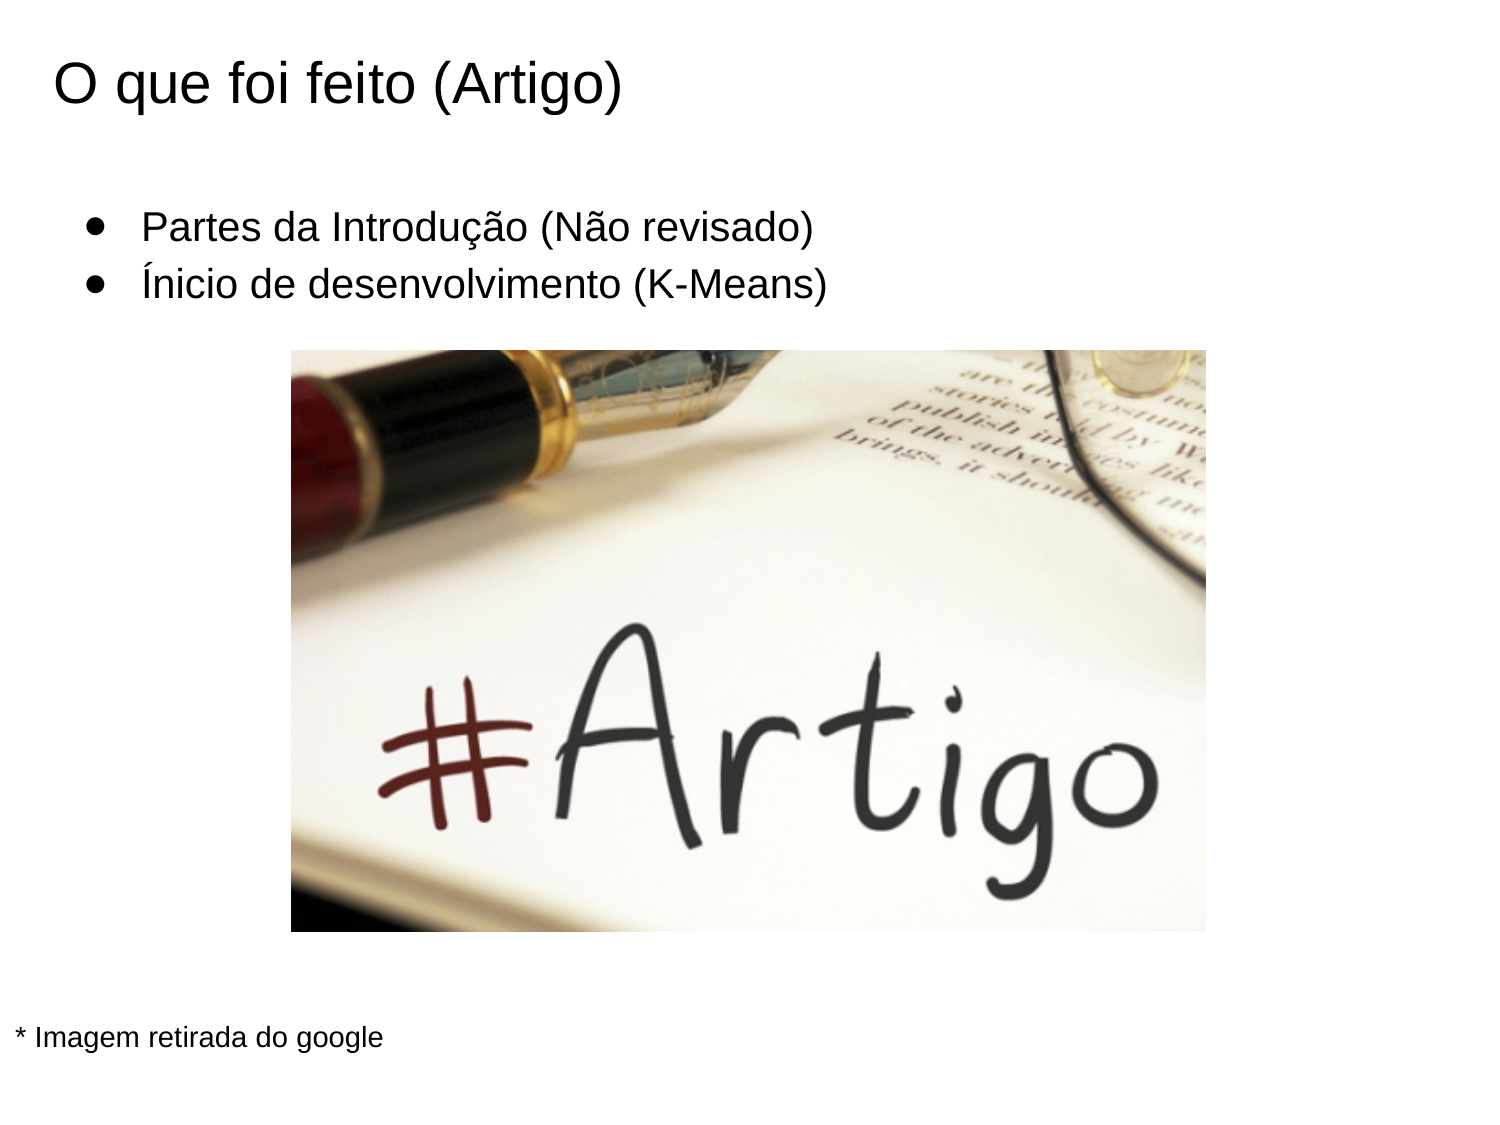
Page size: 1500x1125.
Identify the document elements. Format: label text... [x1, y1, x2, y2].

list Partes da Introdução (Não revisado) Ínicio de desenvolvimento (K-Means) [51, 176, 1484, 395]
list * Imagem retirada do google [0, 1002, 1500, 1125]
picture [291, 350, 1206, 932]
title O que foi feito (Artigo) [38, 30, 1471, 156]
